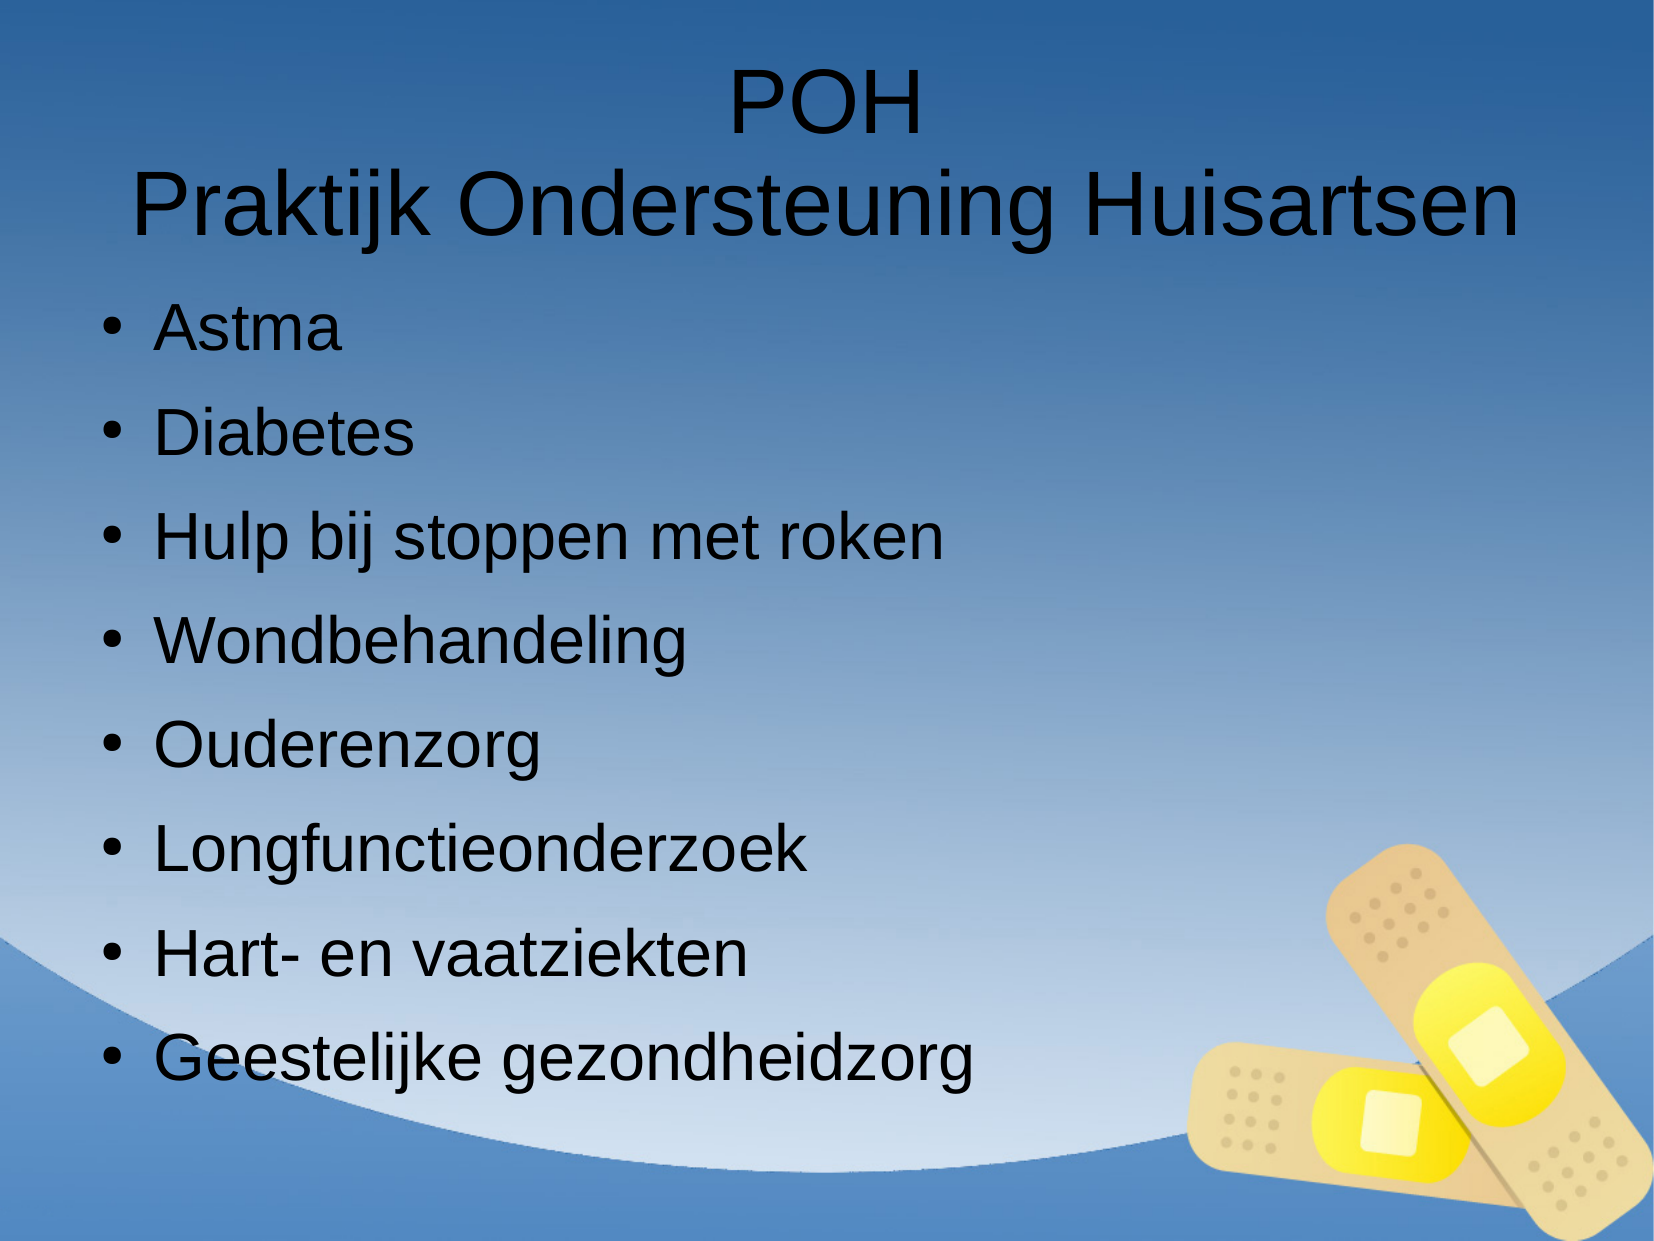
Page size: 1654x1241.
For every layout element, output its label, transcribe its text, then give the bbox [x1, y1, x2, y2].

picture [0, 0, 1654, 1241]
list Astma Diabetes Hulp bij stoppen met roken Wondbehandeling Ouderenzorg Longfunctieonderzoek Hart- en vaatziekten Geestelijke gezondheidzorg [82, 290, 1571, 1111]
title POH Praktijk Ondersteuning Huisartsen [82, 49, 1571, 257]
